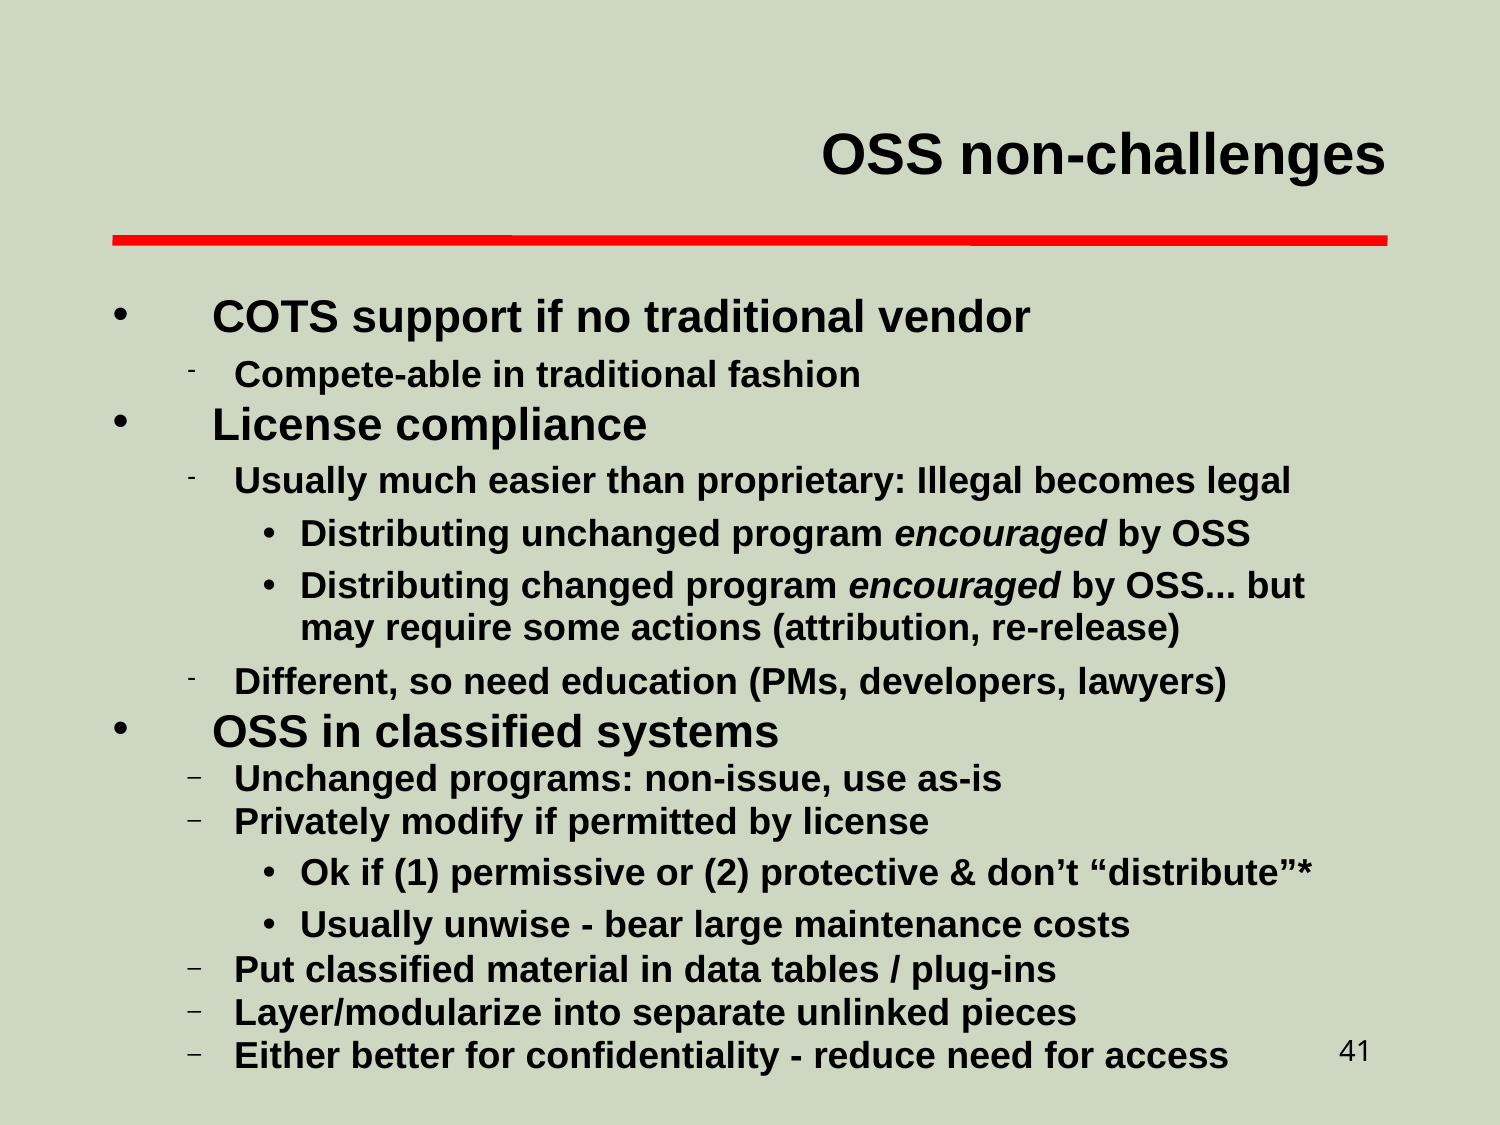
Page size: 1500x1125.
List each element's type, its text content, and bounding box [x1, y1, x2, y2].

title OSS non-challenges [337, 93, 1388, 217]
list COTS support if no traditional vendor Compete-able in traditional fashion License compliance Usually much easier than proprietary: Illegal becomes legal Distributing unchanged program encouraged by OSS Distributing changed program encouraged by OSS... but may require some actions (attribution, re-release) Different, so need education (PMs, developers, lawyers)‏ OSS in classified systems Unchanged programs: non-issue, use as-is Privately modify if permitted by license Ok if (1) permissive or (2) protective & don’t “distribute”* Usually unwise - bear large maintenance costs Put classified material in data tables / plug-ins Layer/modularize into separate unlinked pieces Either better for confidentiality - reduce need for access [112, 299, 1388, 1086]
